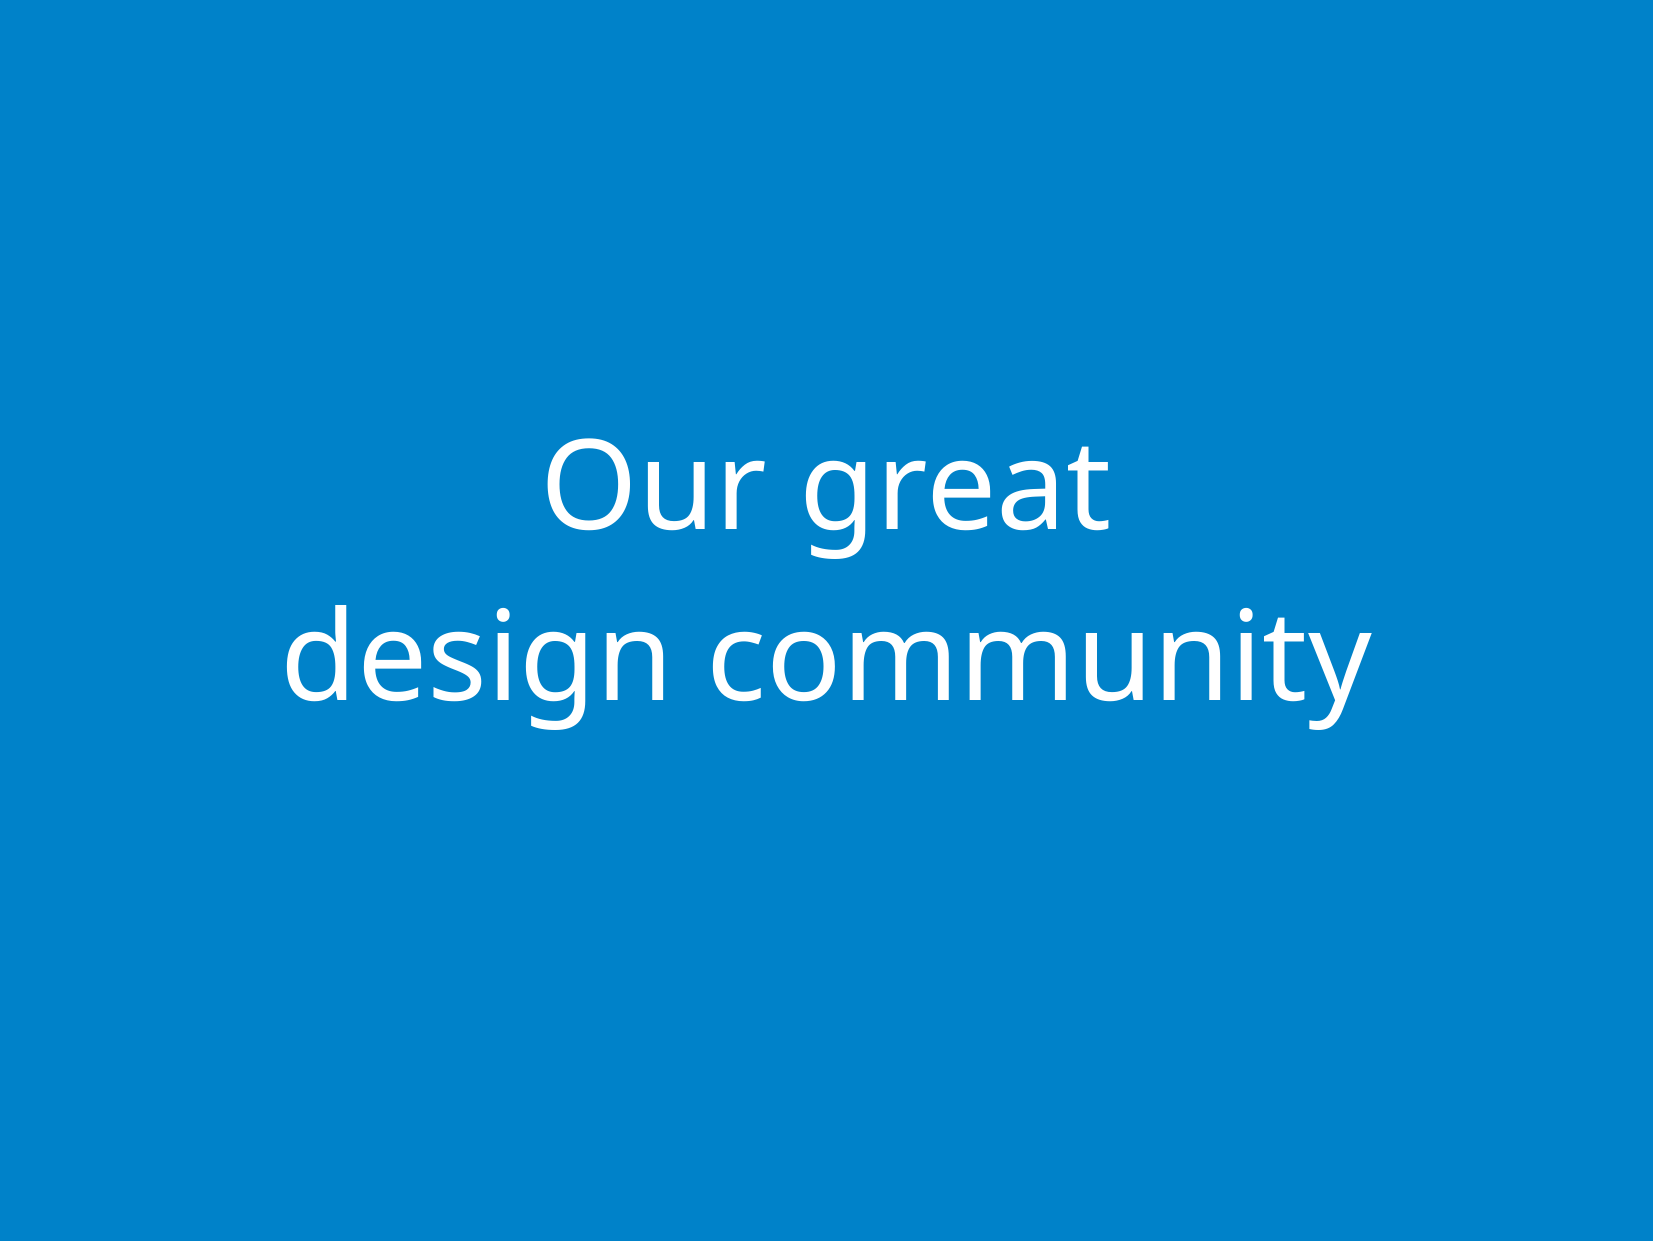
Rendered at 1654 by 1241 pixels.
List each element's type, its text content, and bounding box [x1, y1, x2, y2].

title Our great design community [82, 311, 1571, 822]
